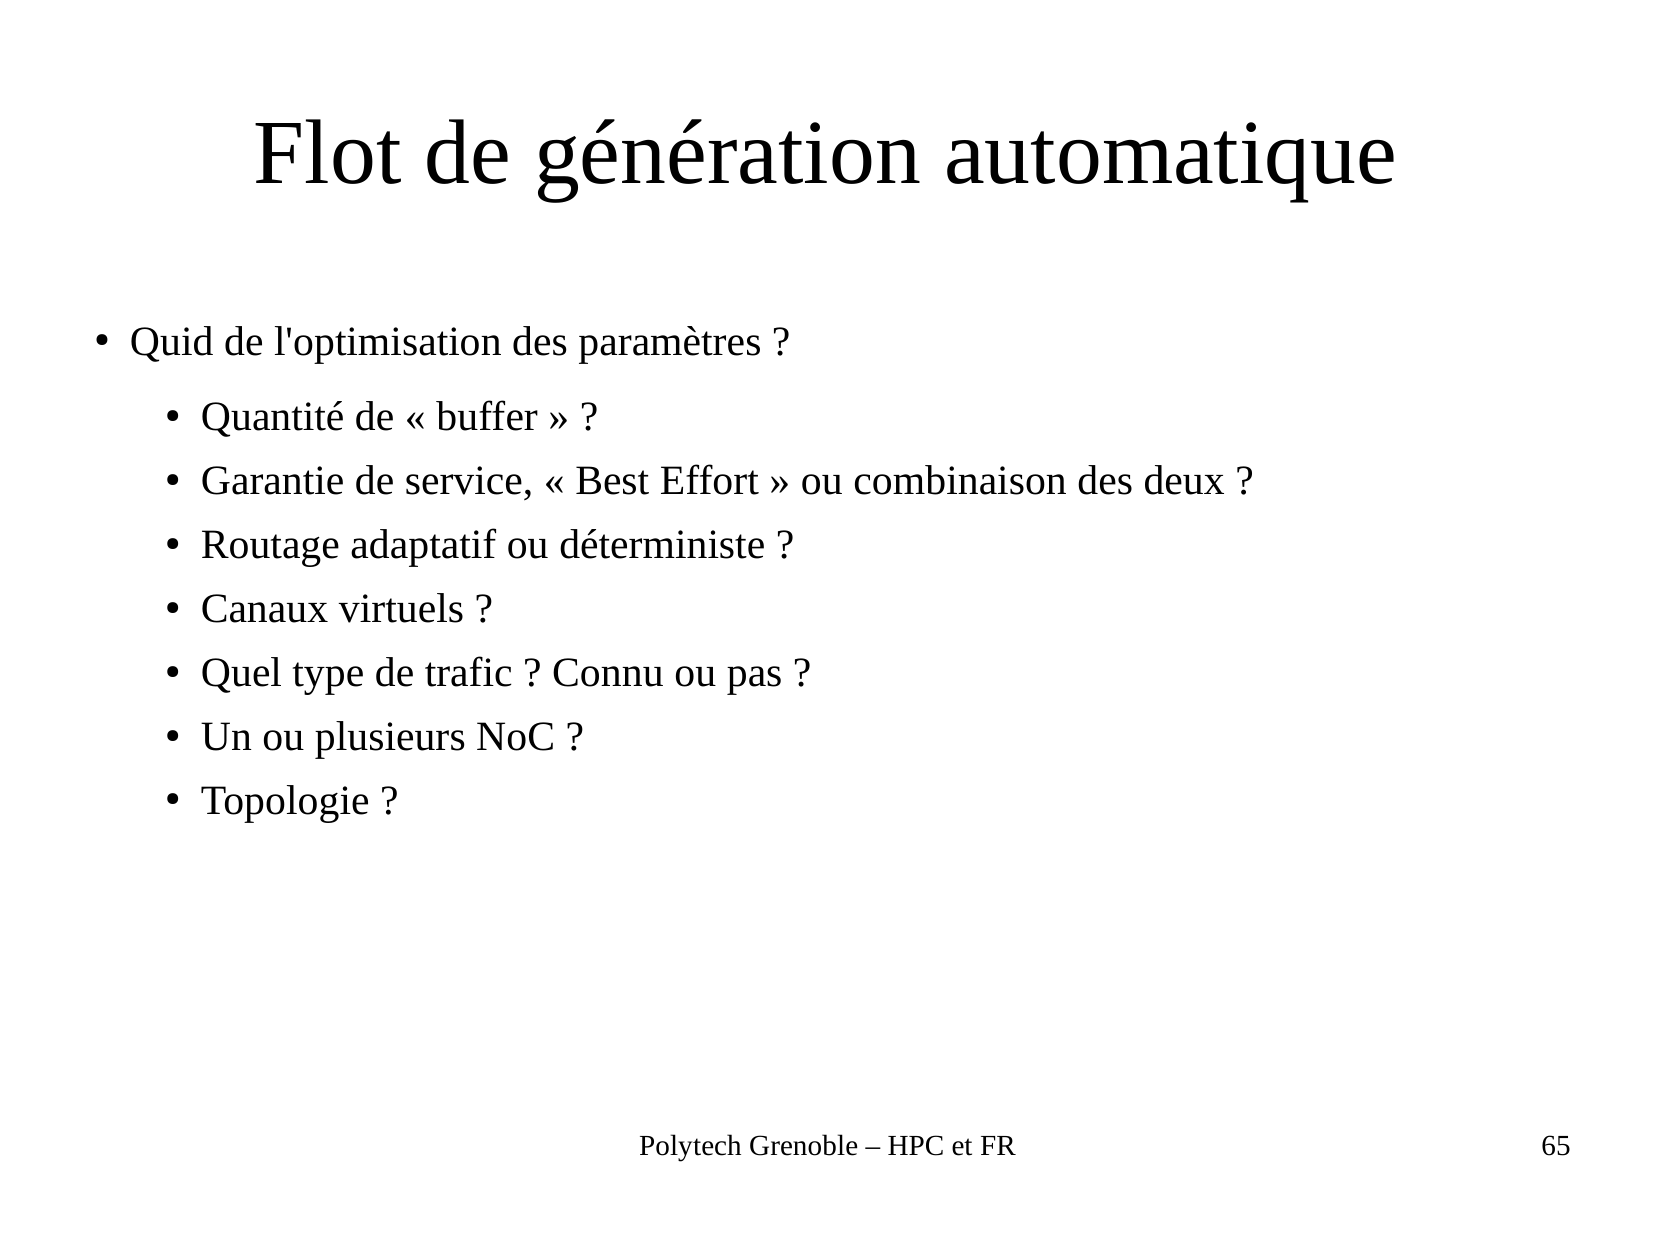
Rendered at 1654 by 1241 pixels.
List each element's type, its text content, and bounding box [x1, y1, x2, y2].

title Flot de génération automatique [82, 49, 1571, 257]
list Quid de l'optimisation des paramètres ? Quantité de « buffer » ? Garantie de service, « Best Effort » ou combinaison des deux ? Routage adaptatif ou déterministe ? Canaux virtuels ? Quel type de trafic ? Connu ou pas ? Un ou plusieurs NoC ? Topologie ? [94, 242, 1453, 1069]
